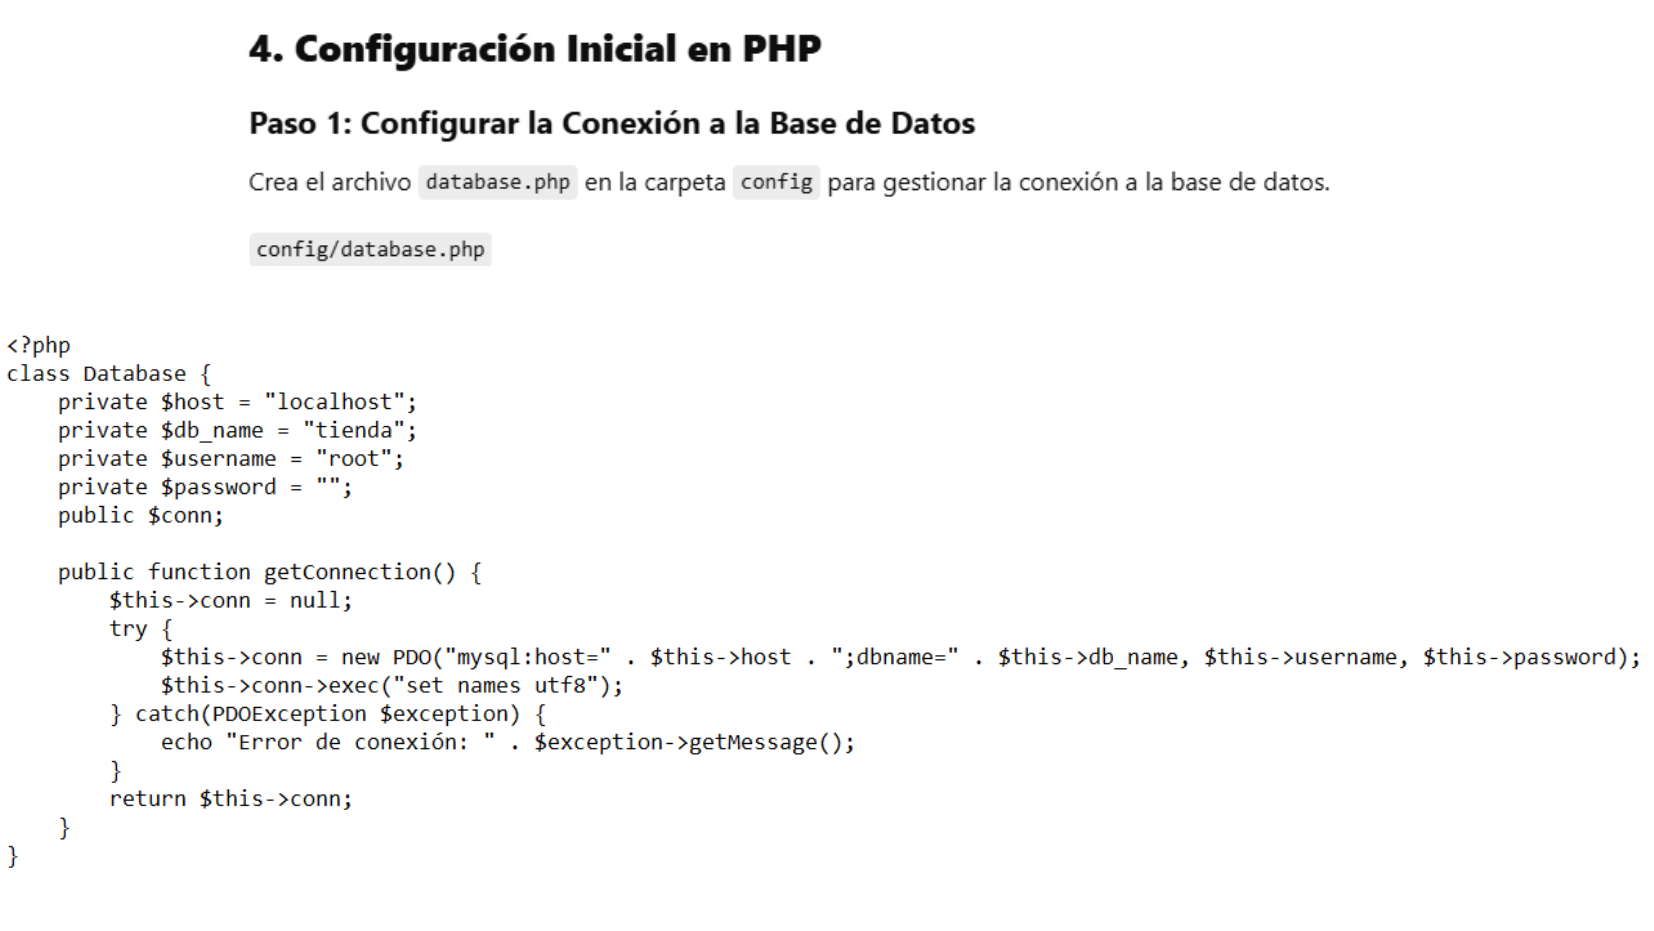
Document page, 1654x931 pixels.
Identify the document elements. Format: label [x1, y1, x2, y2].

picture [0, 305, 1654, 886]
picture [206, 21, 1385, 266]
